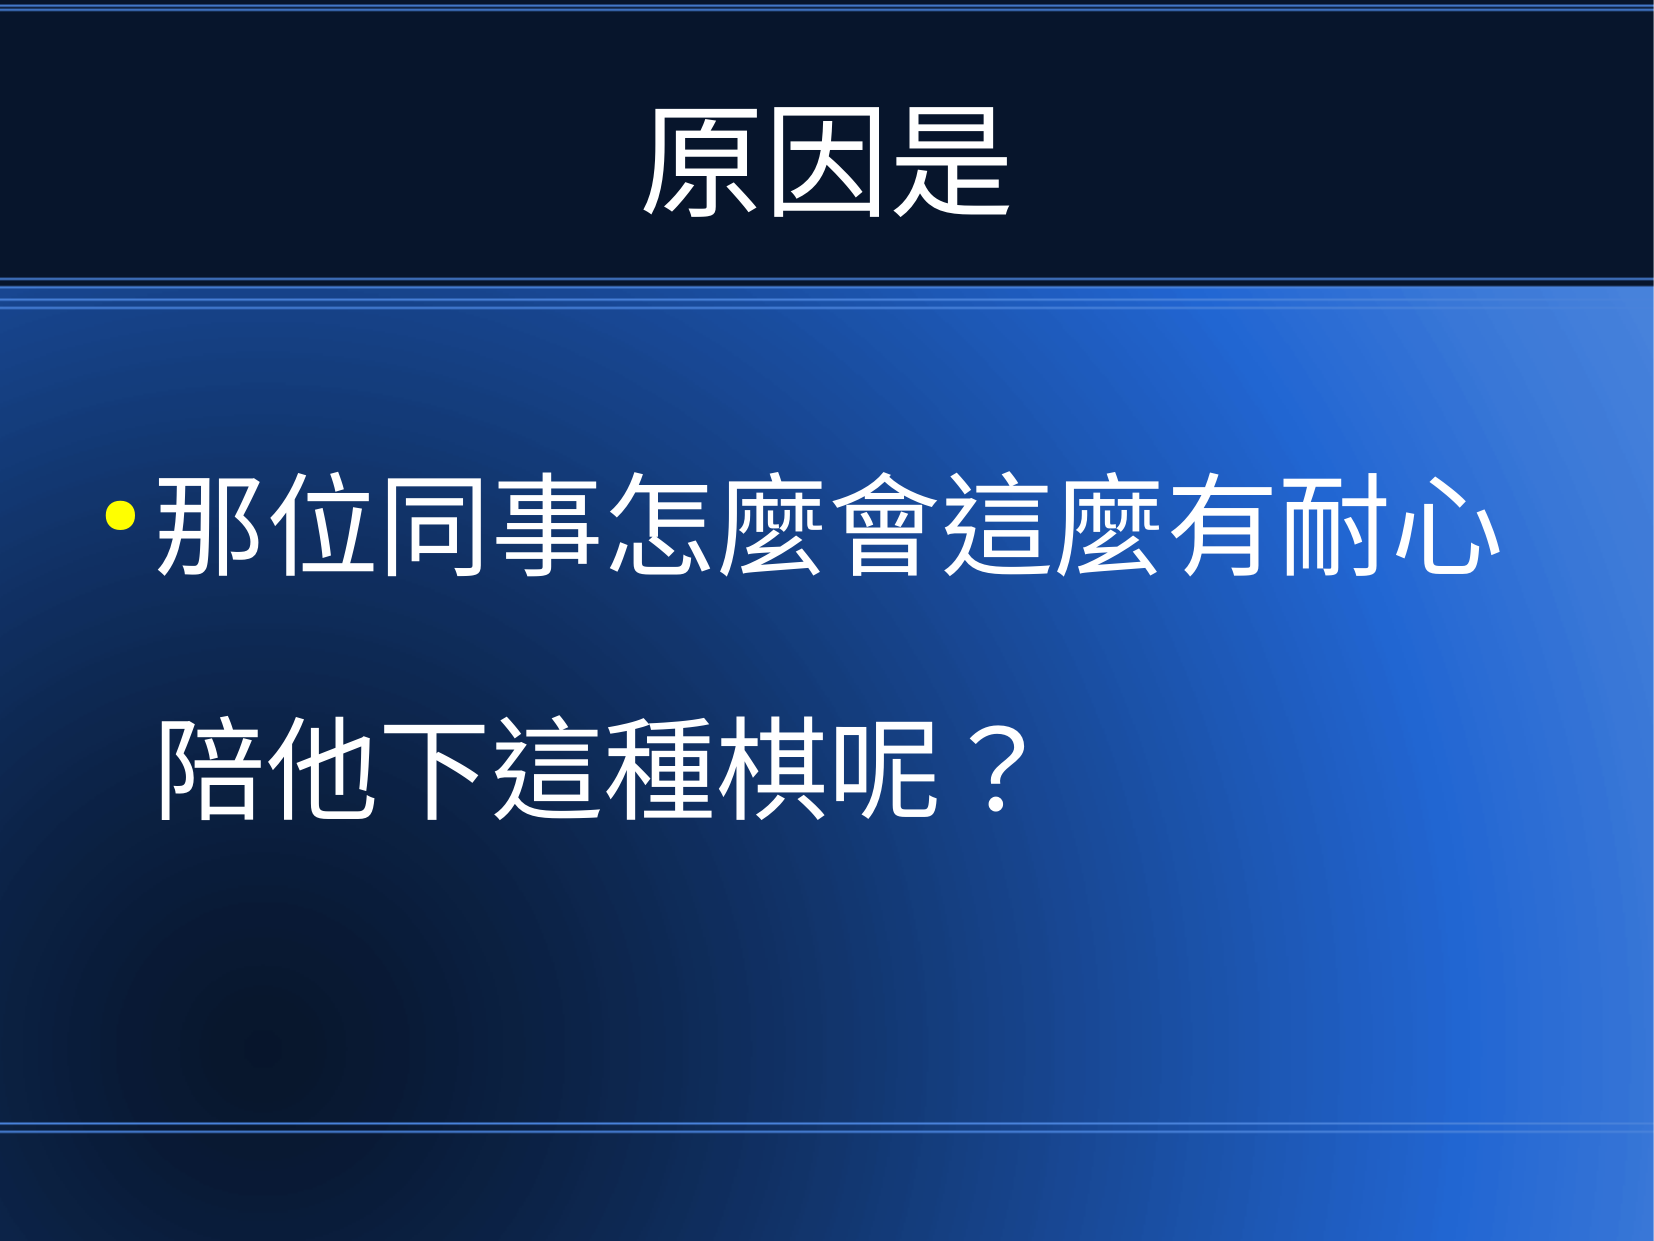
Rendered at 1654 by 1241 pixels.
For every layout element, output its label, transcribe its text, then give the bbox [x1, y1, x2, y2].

picture [0, 0, 1654, 1241]
title 原因是 [82, 49, 1571, 257]
list 那位同事怎麼會這麼有耐心陪他下這種棋呢？ [82, 355, 1571, 1241]
